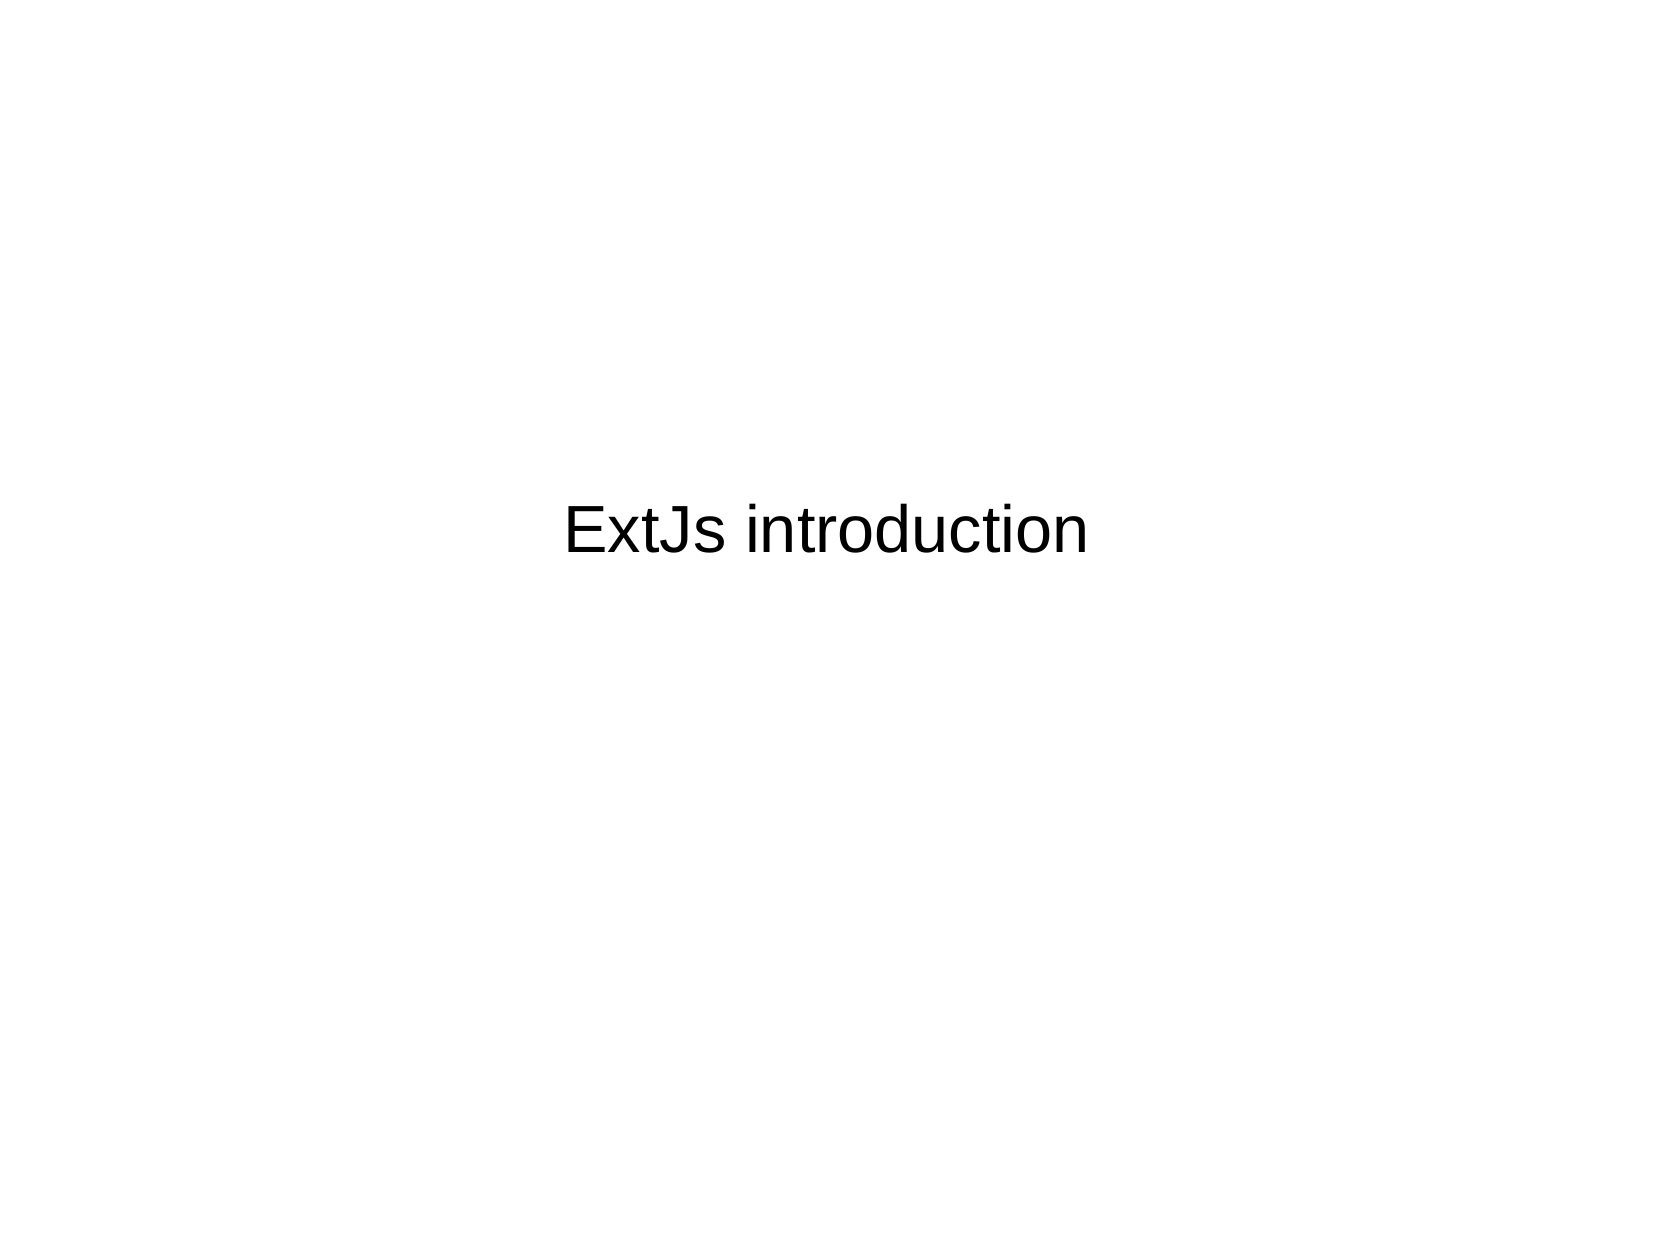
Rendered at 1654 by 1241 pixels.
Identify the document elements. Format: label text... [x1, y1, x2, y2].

subtitle ExtJs introduction [82, 49, 1571, 1010]
